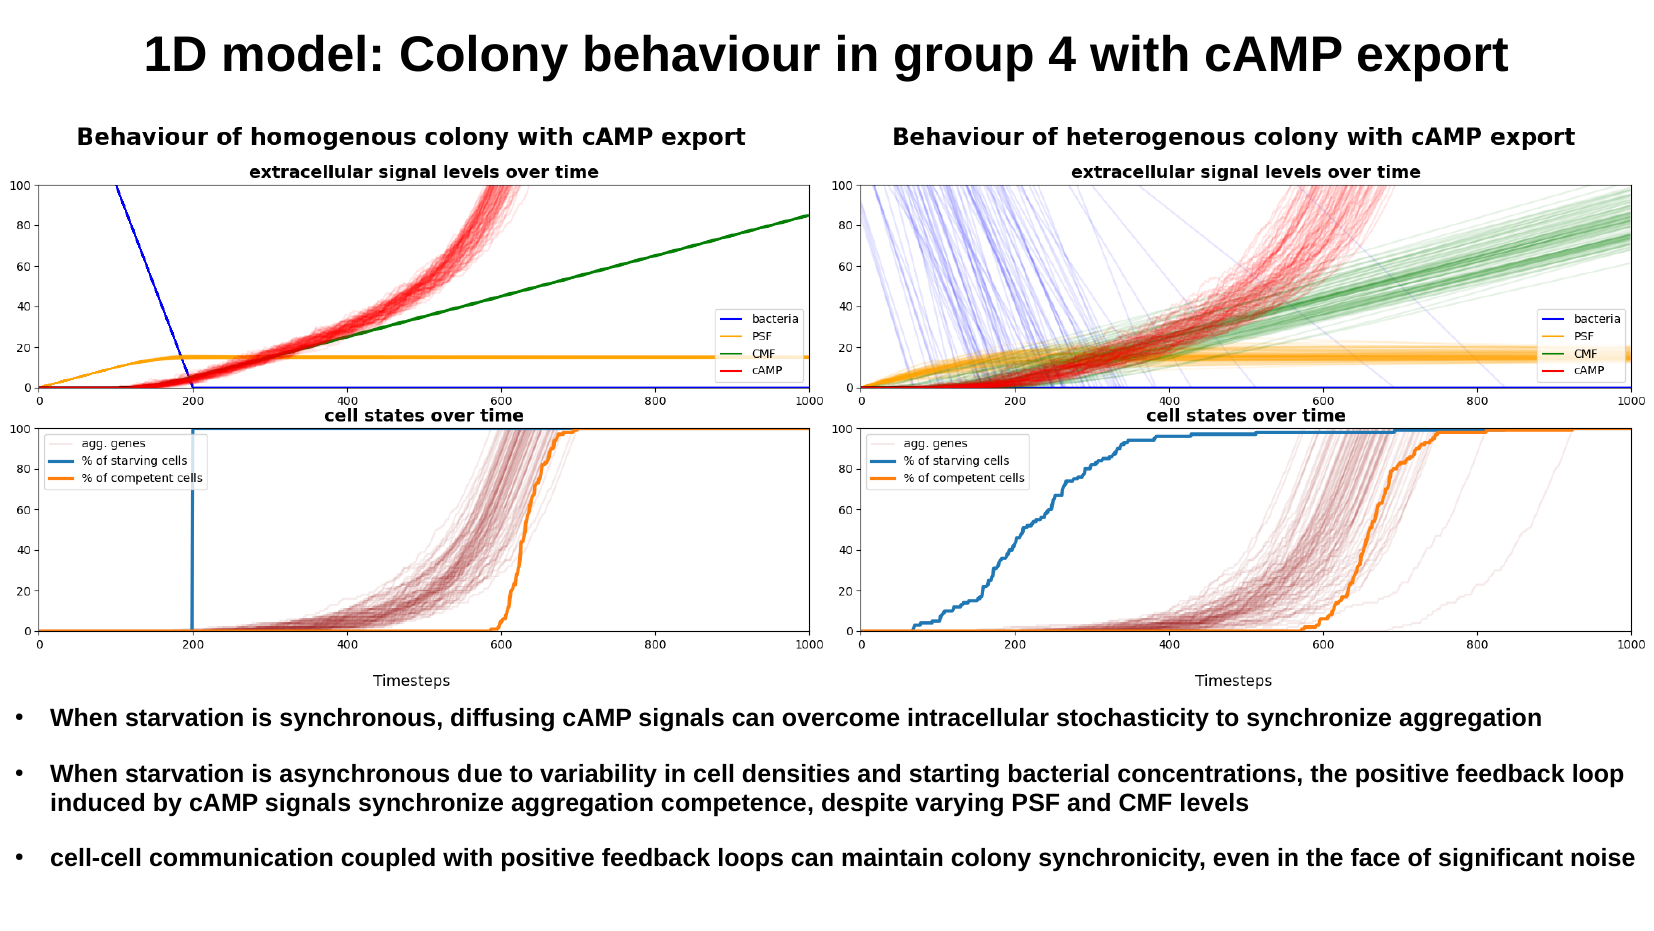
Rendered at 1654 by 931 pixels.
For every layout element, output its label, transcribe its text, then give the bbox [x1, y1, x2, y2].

picture [0, 118, 1654, 696]
text_box When starvation is synchronous, diffusing cAMP signals can overcome intracellular stochasticity to synchronize aggregation When starvation is asynchronous due to variability in cell densities and starting bacterial concentrations, the positive feedback loop induced by cAMP signals synchronize aggregation competence, despite varying PSF and CMF levels cell-cell communication coupled with positive feedback loops can maintain colony synchronicity, even in the face of significant noise [0, 696, 1654, 908]
title 1D model: Colony behaviour in group 4 with cAMP export [23, 0, 1630, 132]
